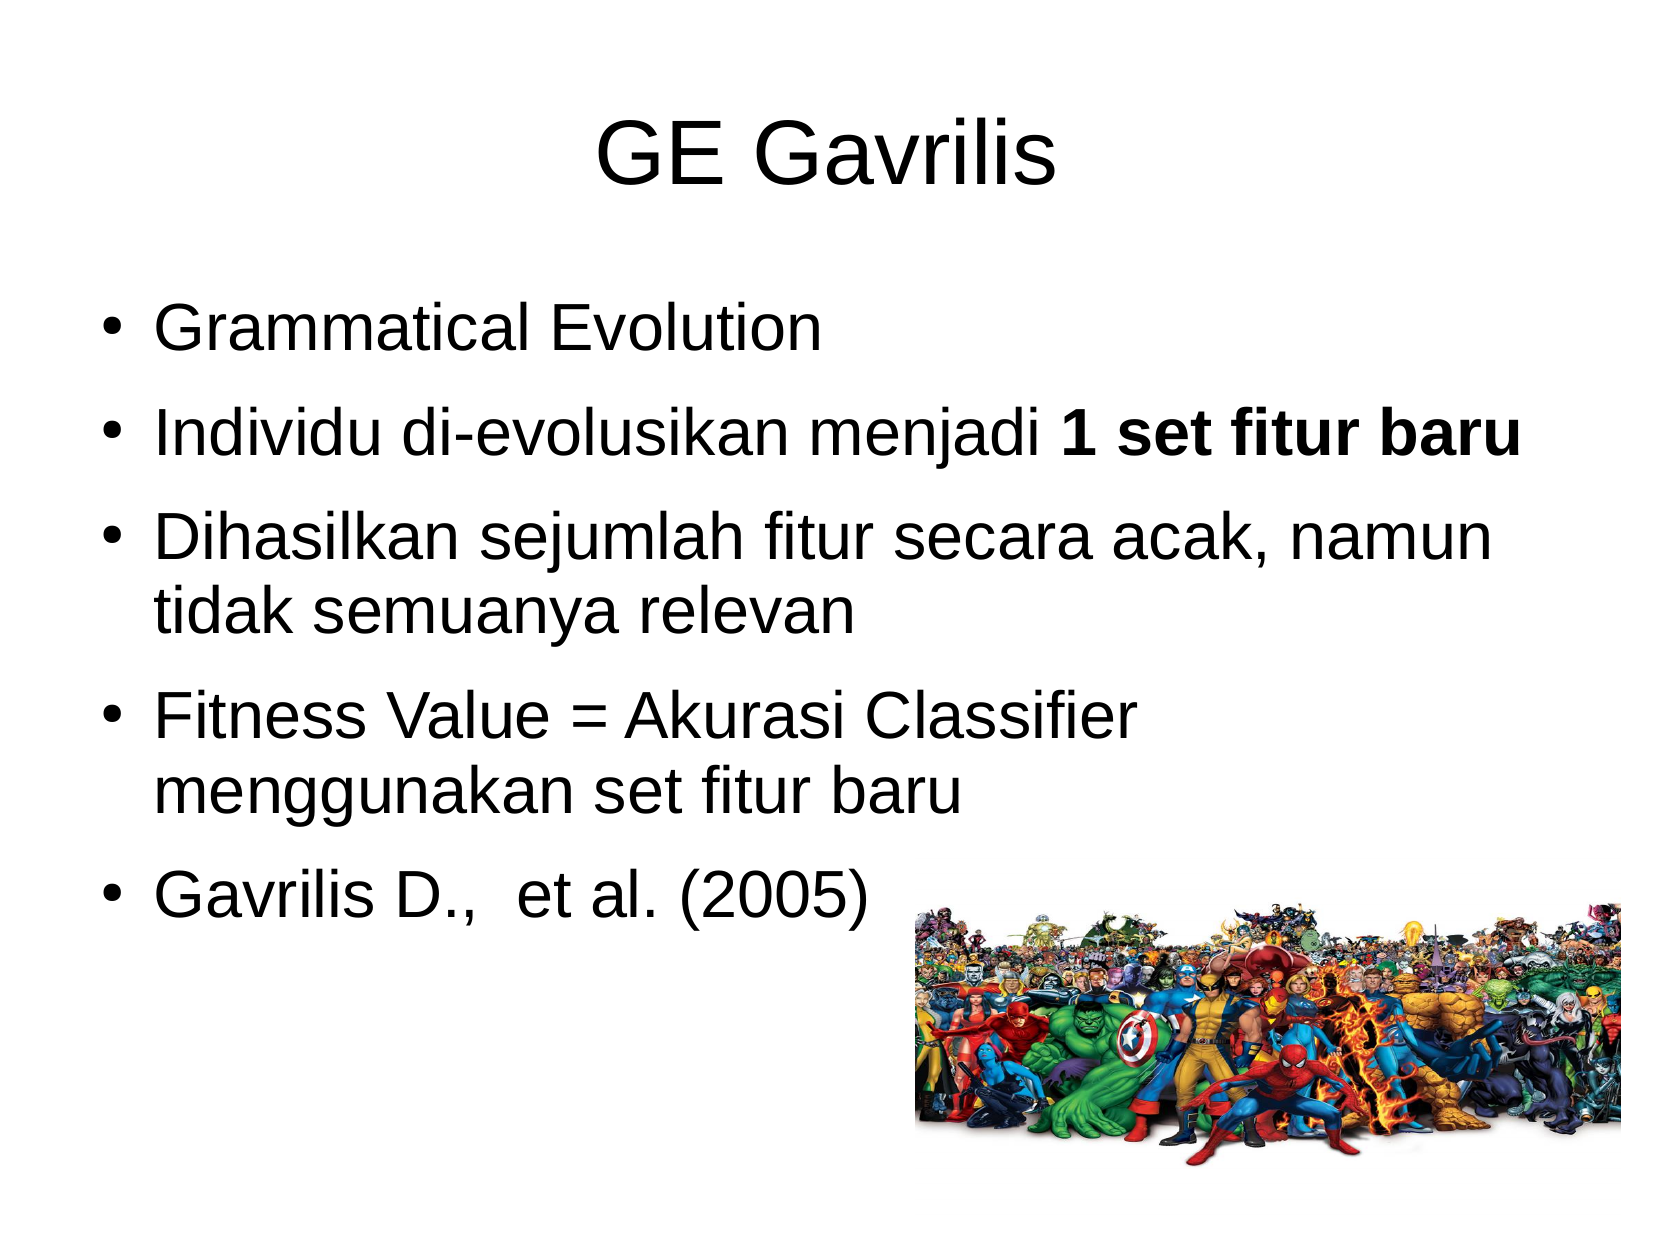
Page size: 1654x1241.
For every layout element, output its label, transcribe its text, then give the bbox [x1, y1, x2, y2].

picture [915, 843, 1621, 1216]
list Grammatical Evolution Individu di-evolusikan menjadi 1 set fitur baru Dihasilkan sejumlah fitur secara acak, namun tidak semuanya relevan Fitness Value = Akurasi Classifier menggunakan set fitur baru Gavrilis D., et al. (2005) [82, 290, 1571, 1010]
title GE Gavrilis [82, 49, 1571, 257]
